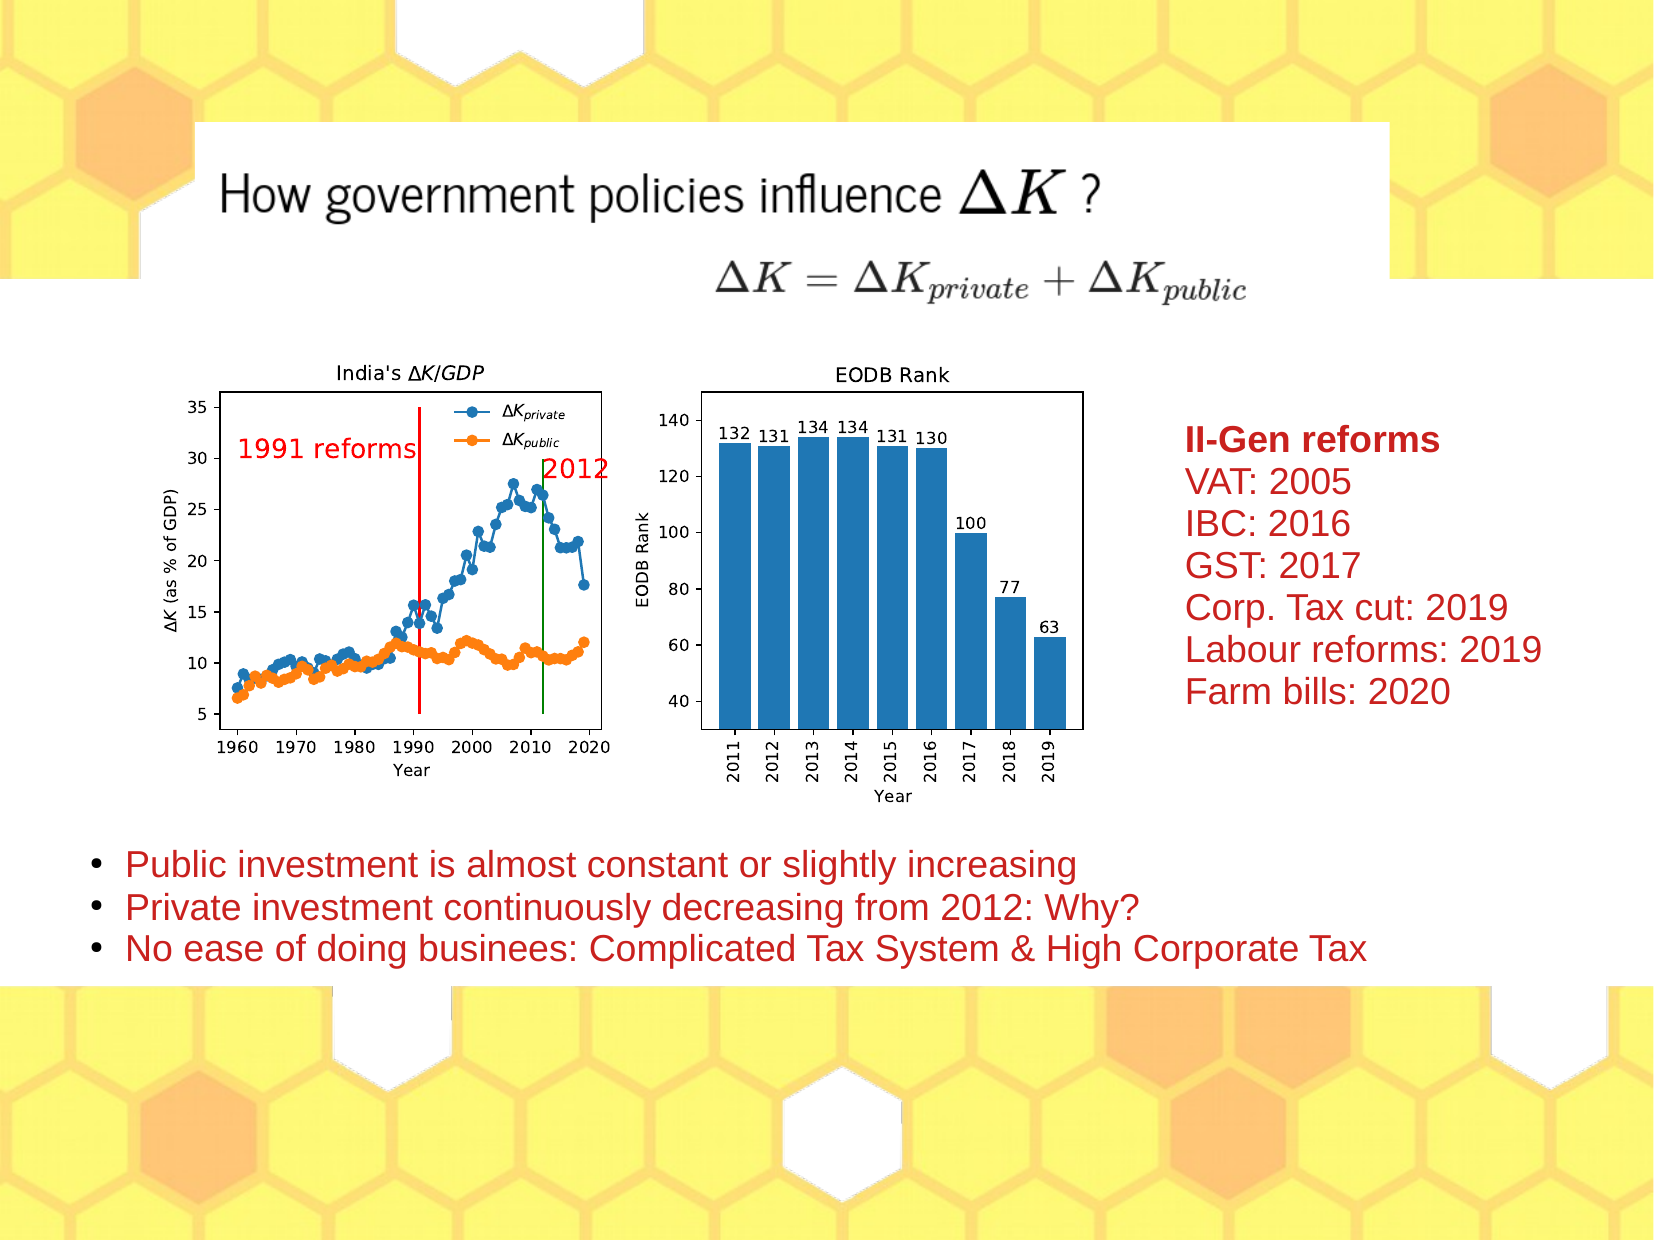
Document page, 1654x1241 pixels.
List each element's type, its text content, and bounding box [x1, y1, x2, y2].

text_box II-Gen reforms VAT: 2005 IBC: 2016 GST: 2017 Corp. Tax cut: 2019 Labour reforms: 2019 Farm bills: 2020 [1170, 411, 1609, 762]
picture [140, 345, 1101, 826]
text_box Public investment is almost constant or slightly increasing Private investment continuously decreasing from 2012: Why? No ease of doing businees: Complicated Tax System & High Corporate Tax [75, 836, 1636, 978]
picture [0, 0, 1654, 318]
picture [0, 986, 1654, 1240]
